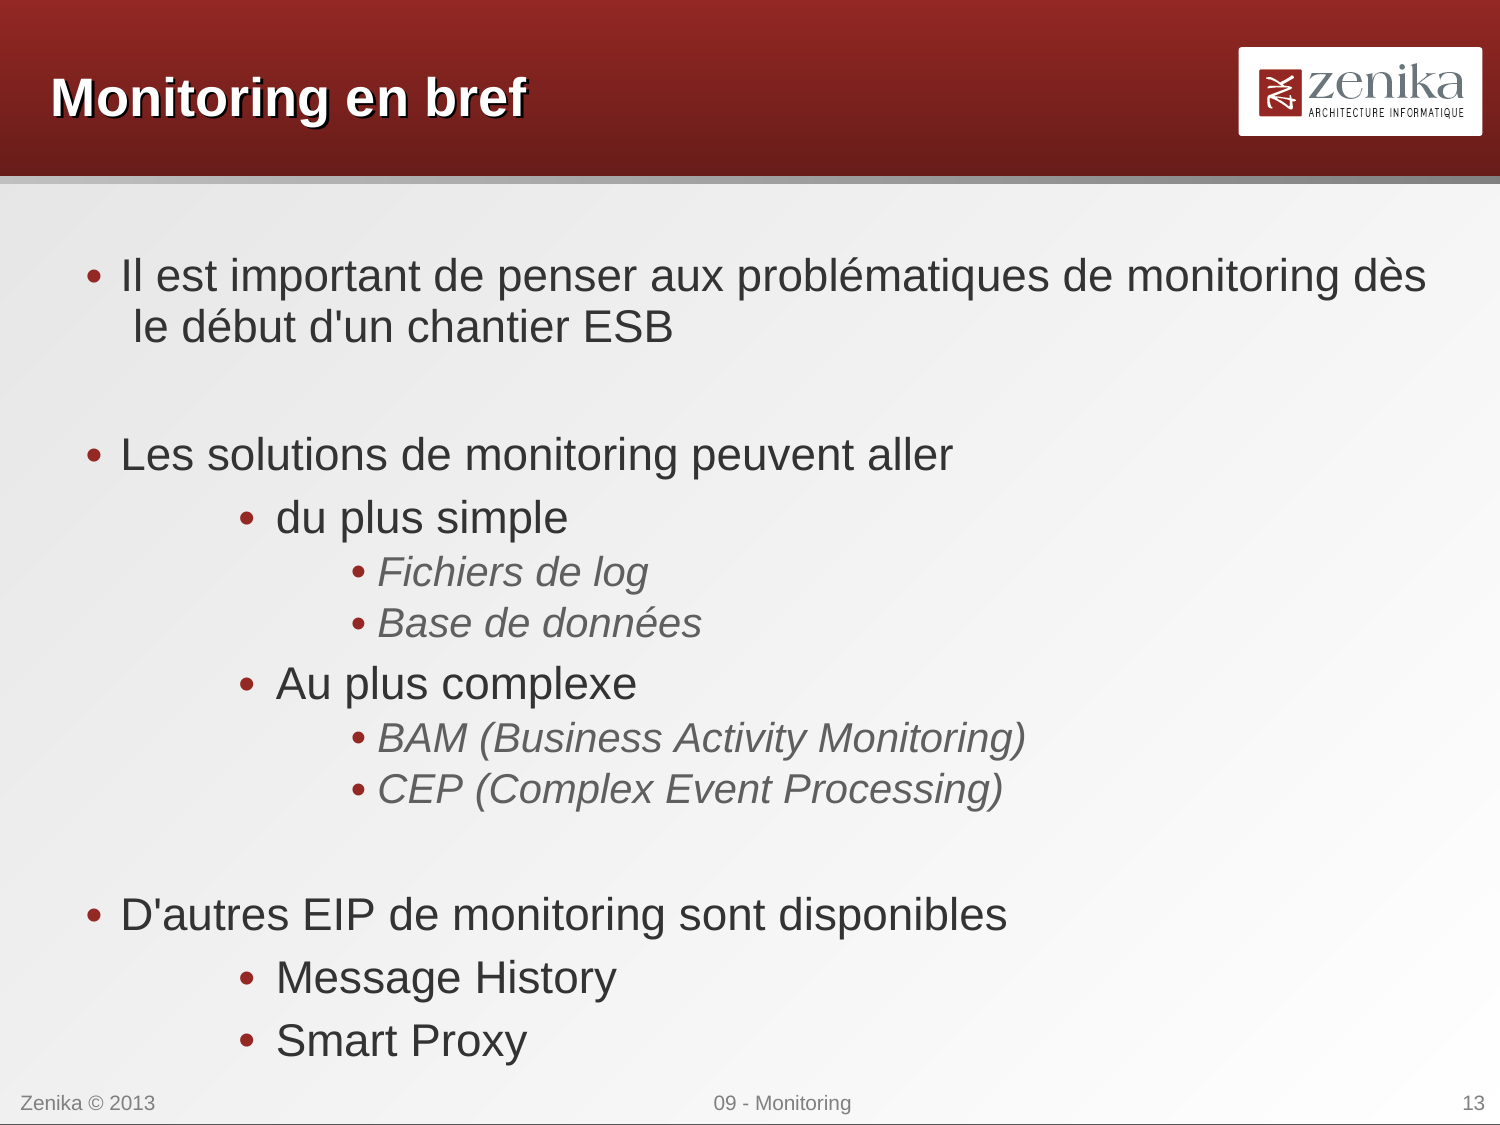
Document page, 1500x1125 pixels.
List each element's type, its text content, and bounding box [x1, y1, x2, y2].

picture [1257, 58, 1464, 125]
title Monitoring en bref [50, 22, 1206, 172]
list Il est important de penser aux problématiques de monitoring dès le début d'un chantier ESB Les solutions de monitoring peuvent aller du plus simple Fichiers de log Base de données Au plus complexe BAM (Business Activity Monitoring) CEP (Complex Event Processing) D'autres EIP de monitoring sont disponibles Message History Smart Proxy [50, 249, 1435, 1066]
